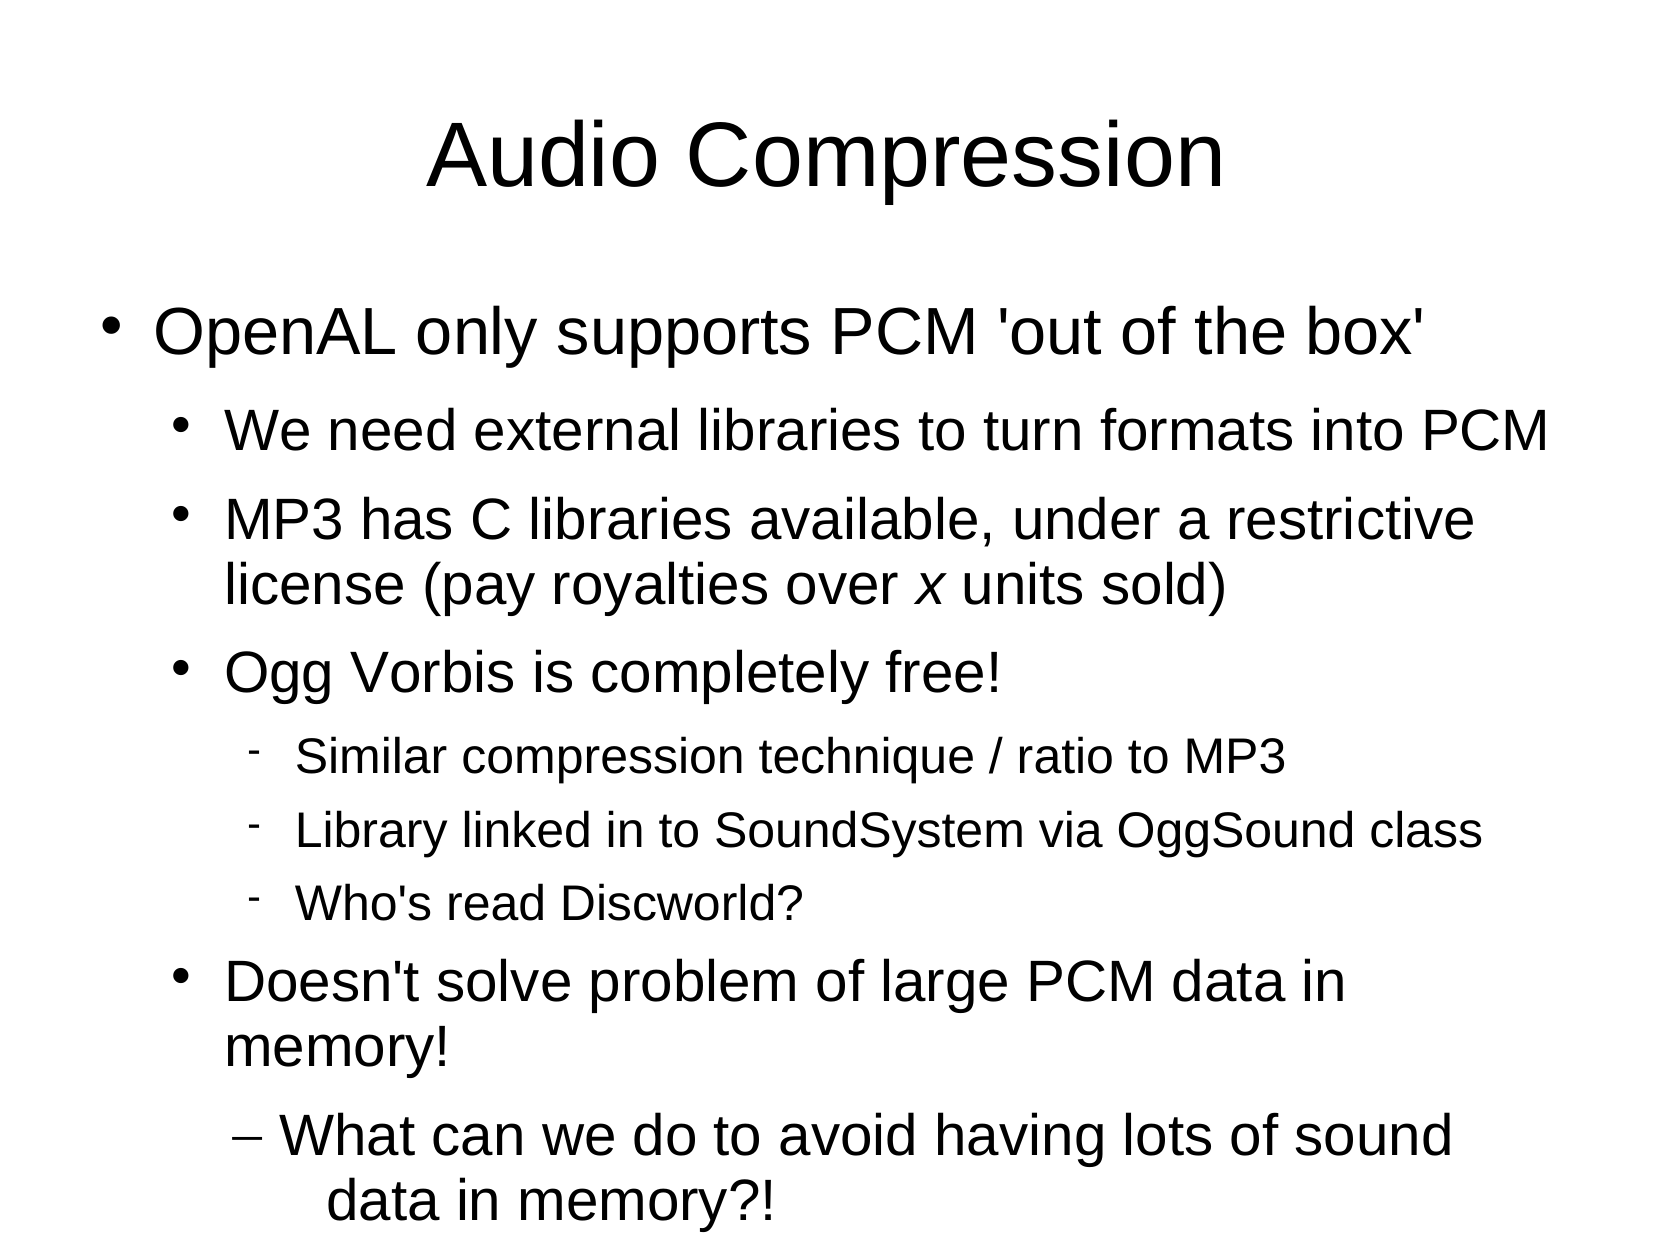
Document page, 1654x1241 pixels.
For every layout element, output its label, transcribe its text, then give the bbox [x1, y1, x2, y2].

list OpenAL only supports PCM 'out of the box' We need external libraries to turn formats into PCM MP3 has C libraries available, under a restrictive license (pay royalties over x units sold) Ogg Vorbis is completely free! Similar compression technique / ratio to MP3 Library linked in to SoundSystem via OggSound class Who's read Discworld? Doesn't solve problem of large PCM data in memory! What can we do to avoid having lots of sound data in memory?! [82, 290, 1571, 1235]
title Audio Compression [82, 49, 1571, 257]
